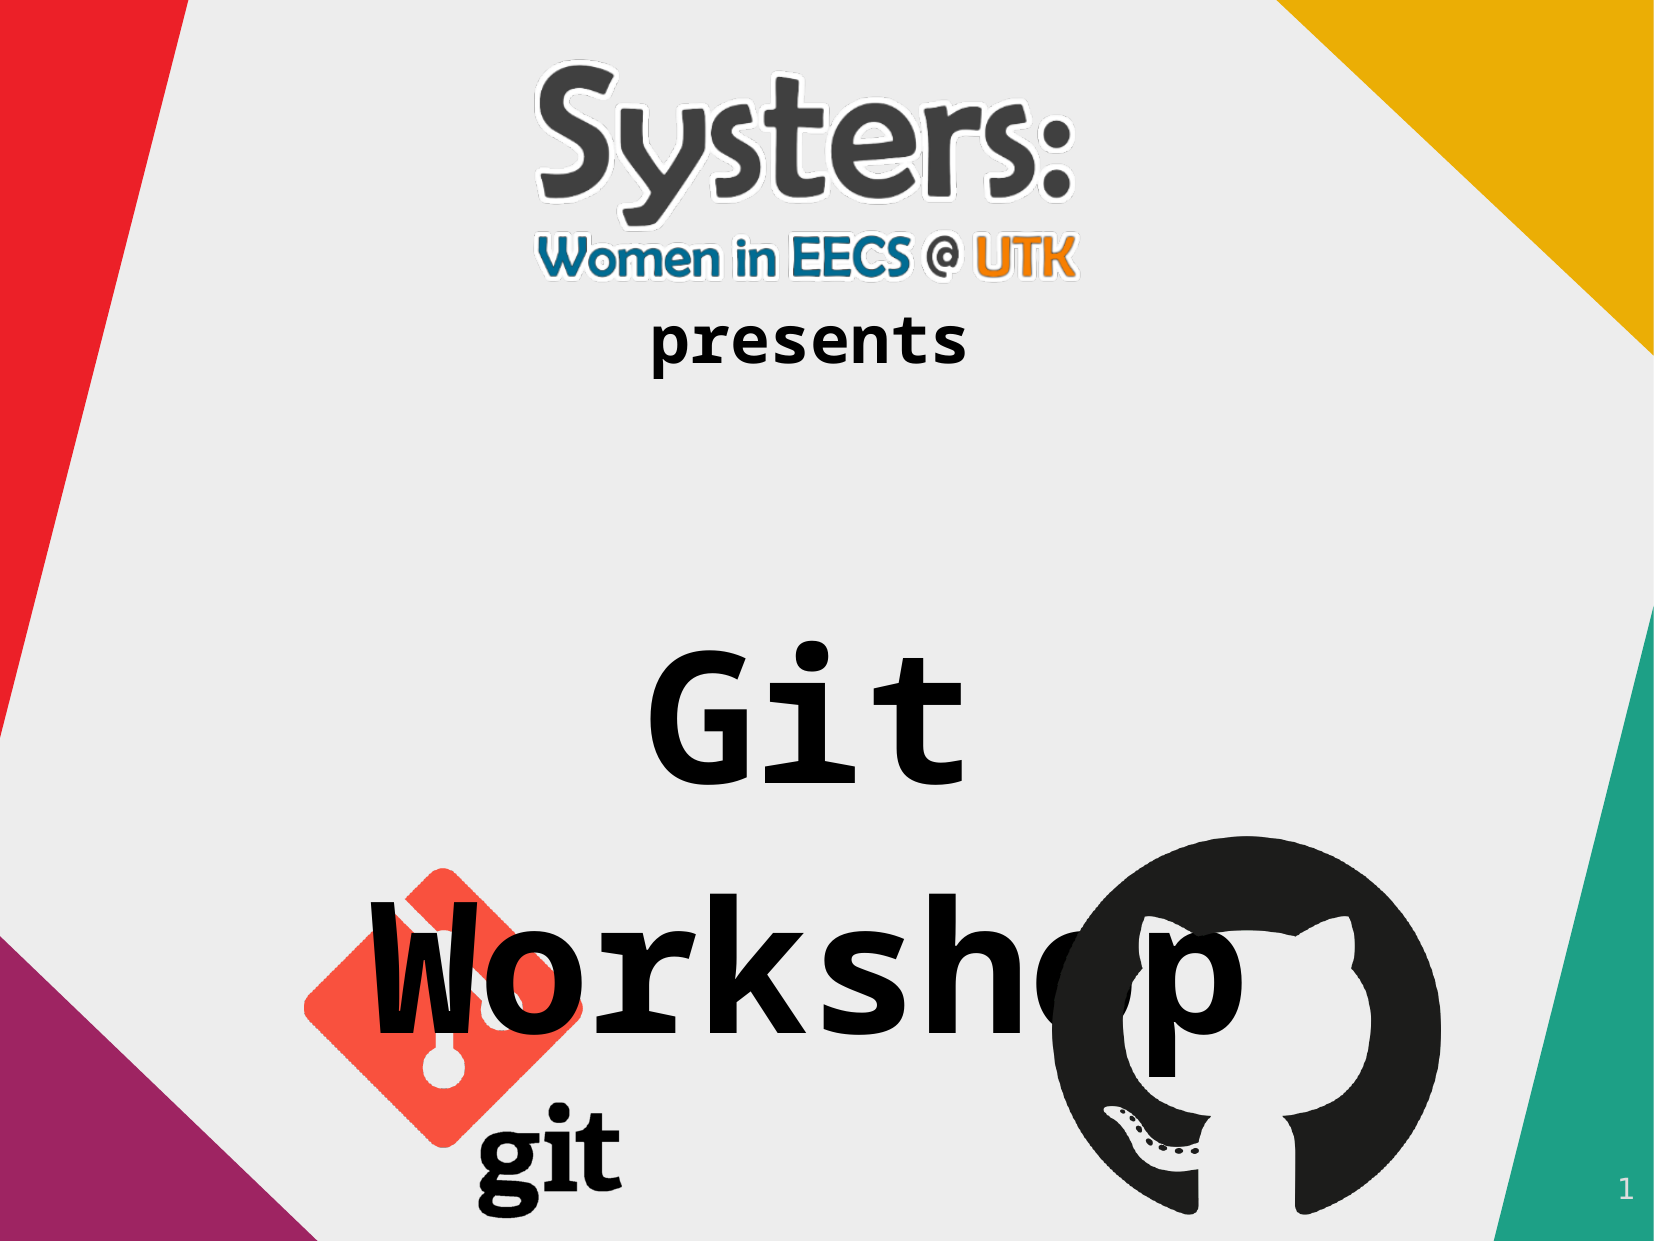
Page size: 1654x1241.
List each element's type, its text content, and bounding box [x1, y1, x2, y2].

text_box presents Git Workshop [195, 285, 1426, 700]
picture [450, 0, 1156, 285]
picture [649, 960, 661, 1013]
picture [285, 854, 661, 1231]
picture [1052, 836, 1441, 1216]
